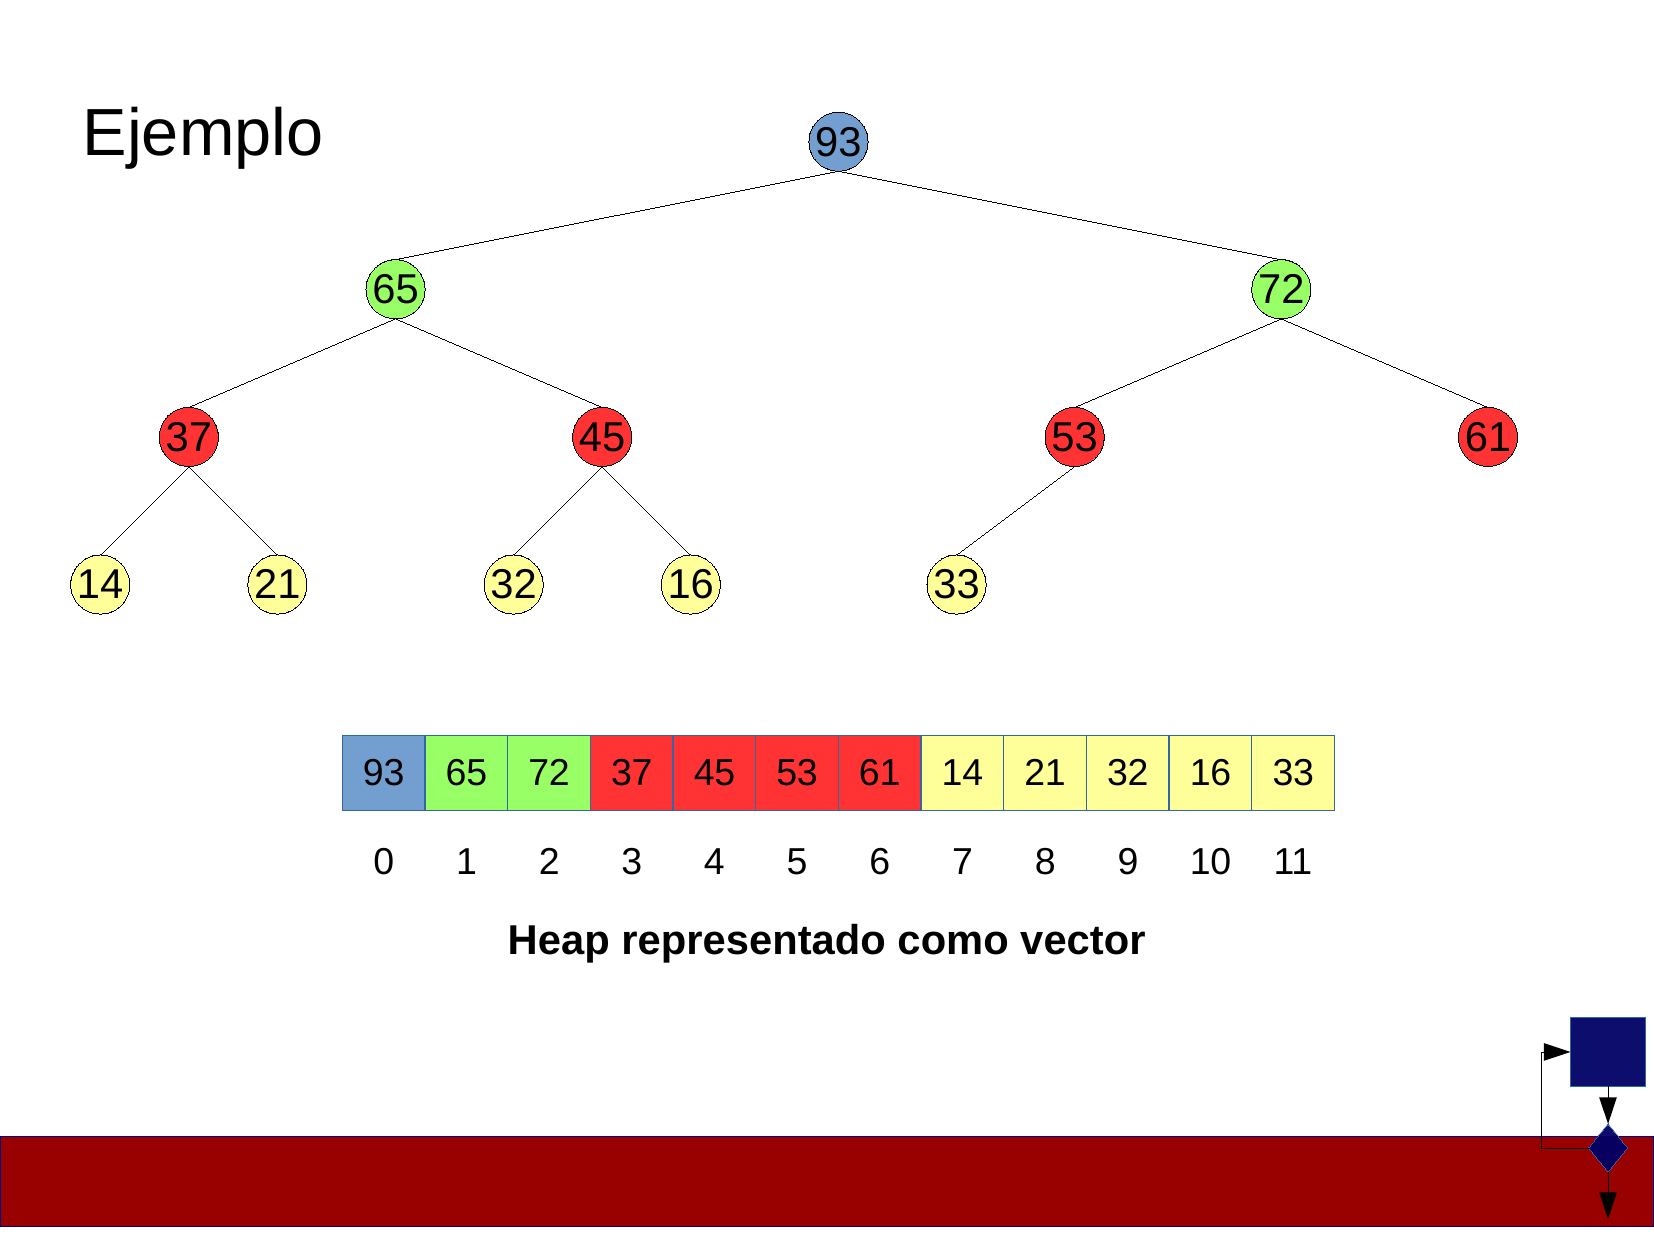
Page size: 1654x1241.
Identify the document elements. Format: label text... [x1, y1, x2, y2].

text_box 14 [921, 735, 1003, 811]
text_box 16 [661, 554, 721, 615]
text_box 9 [1086, 823, 1169, 899]
text_box 5 [755, 823, 838, 899]
text_box 61 [1458, 407, 1518, 467]
text_box 0 [342, 823, 425, 899]
text_box 7 [921, 823, 1003, 899]
text_box 37 [590, 735, 673, 811]
text_box 93 [342, 735, 425, 811]
text_box 65 [425, 735, 507, 811]
text_box 37 [159, 407, 219, 467]
text_box 32 [1086, 735, 1169, 811]
text_box 45 [572, 407, 632, 467]
text_box 45 [673, 735, 755, 811]
text_box 11 [1251, 823, 1335, 899]
text_box 65 [365, 259, 426, 319]
text_box 6 [838, 823, 921, 899]
text_box 10 [1169, 823, 1251, 899]
text_box 93 [808, 112, 869, 171]
text_box 72 [507, 735, 590, 811]
text_box 2 [507, 823, 590, 899]
text_box [1570, 1017, 1646, 1087]
text_box 21 [1003, 735, 1086, 811]
text_box 3 [590, 823, 673, 899]
text_box 72 [1251, 259, 1311, 319]
text_box 53 [755, 735, 838, 811]
text_box 53 [1045, 407, 1105, 467]
text_box 32 [484, 554, 544, 615]
text_box 33 [926, 554, 987, 615]
text_box [0, 1124, 1654, 1227]
subtitle Ejemplo Heap representado como vector [82, 49, 1571, 1010]
text_box 4 [673, 823, 755, 899]
text_box 16 [1169, 735, 1251, 811]
text_box 33 [1251, 735, 1335, 811]
text_box 61 [838, 735, 921, 811]
text_box 1 [425, 823, 507, 899]
text_box 14 [70, 554, 130, 615]
text_box 8 [1003, 823, 1086, 899]
text_box 21 [247, 554, 307, 615]
